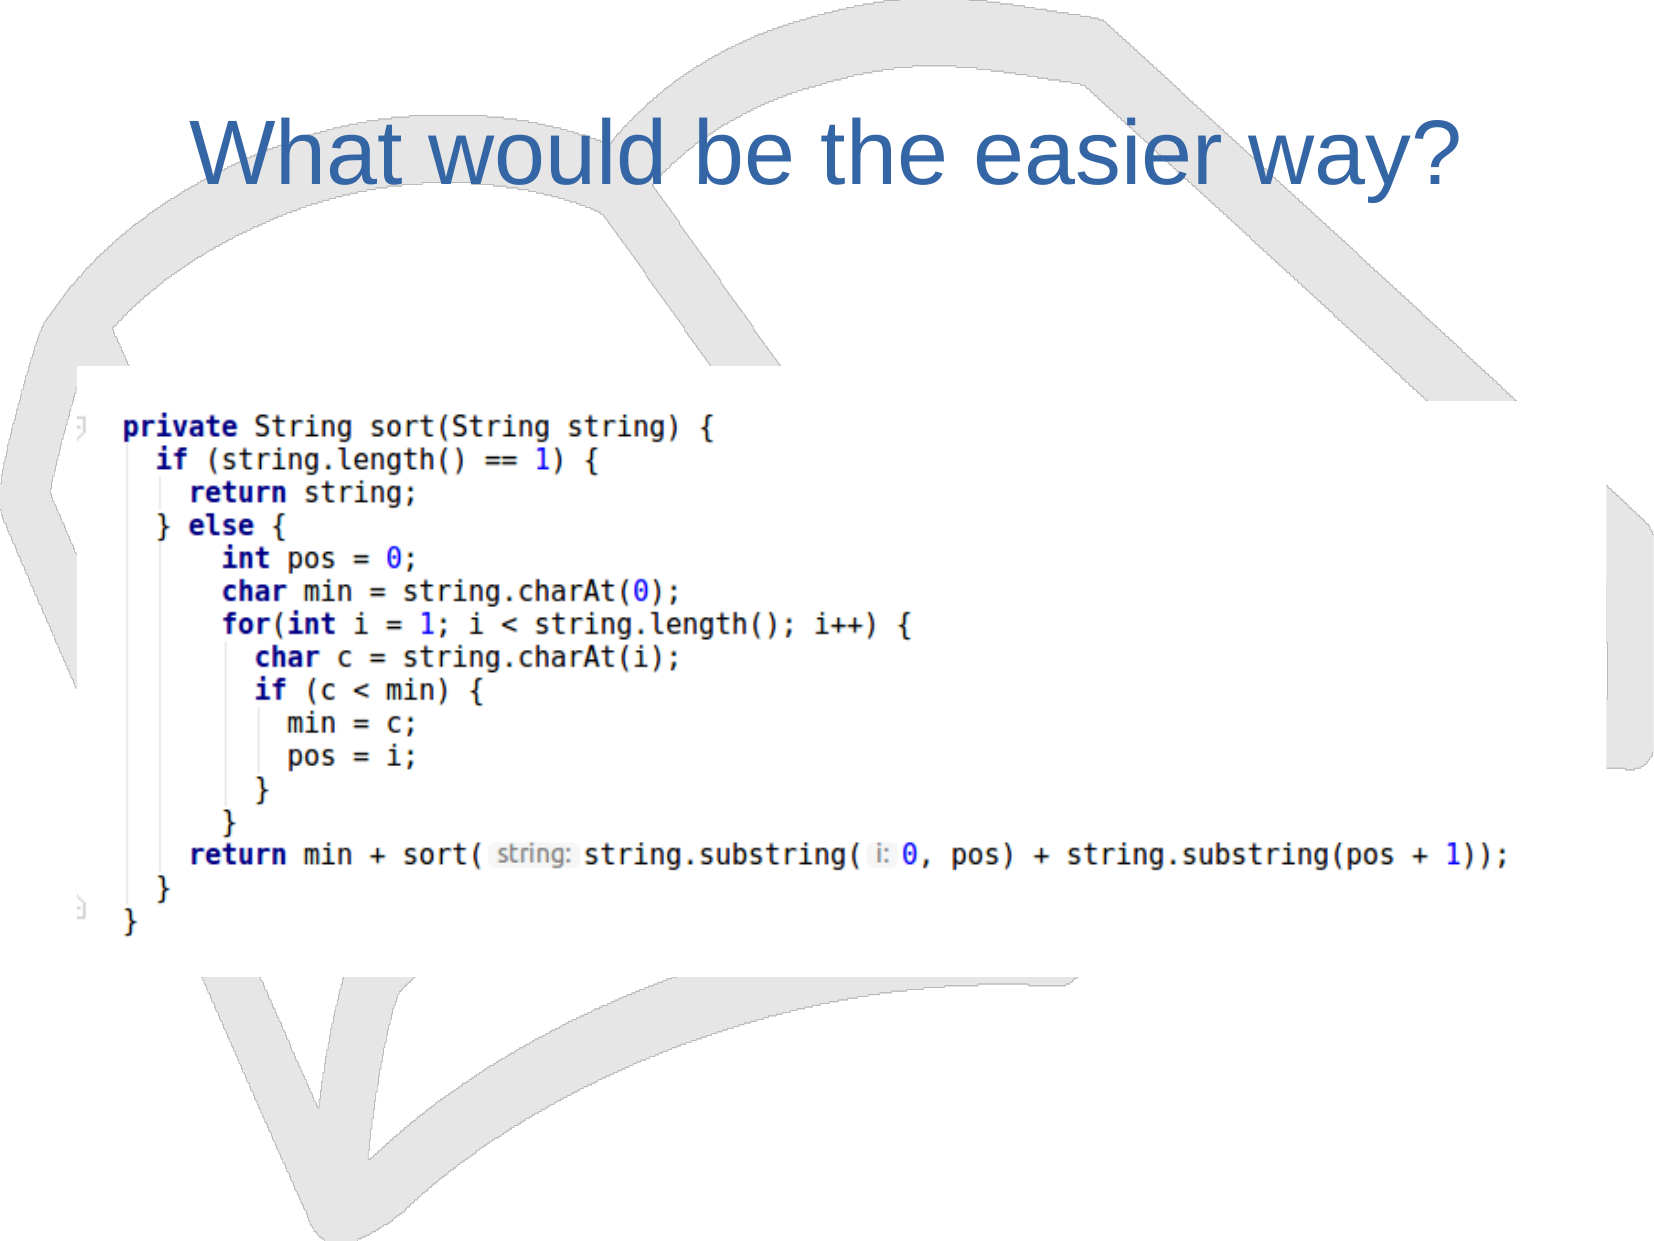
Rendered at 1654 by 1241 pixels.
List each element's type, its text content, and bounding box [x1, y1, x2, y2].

title What would be the easier way? [82, 49, 1571, 257]
picture [0, 0, 1654, 1241]
